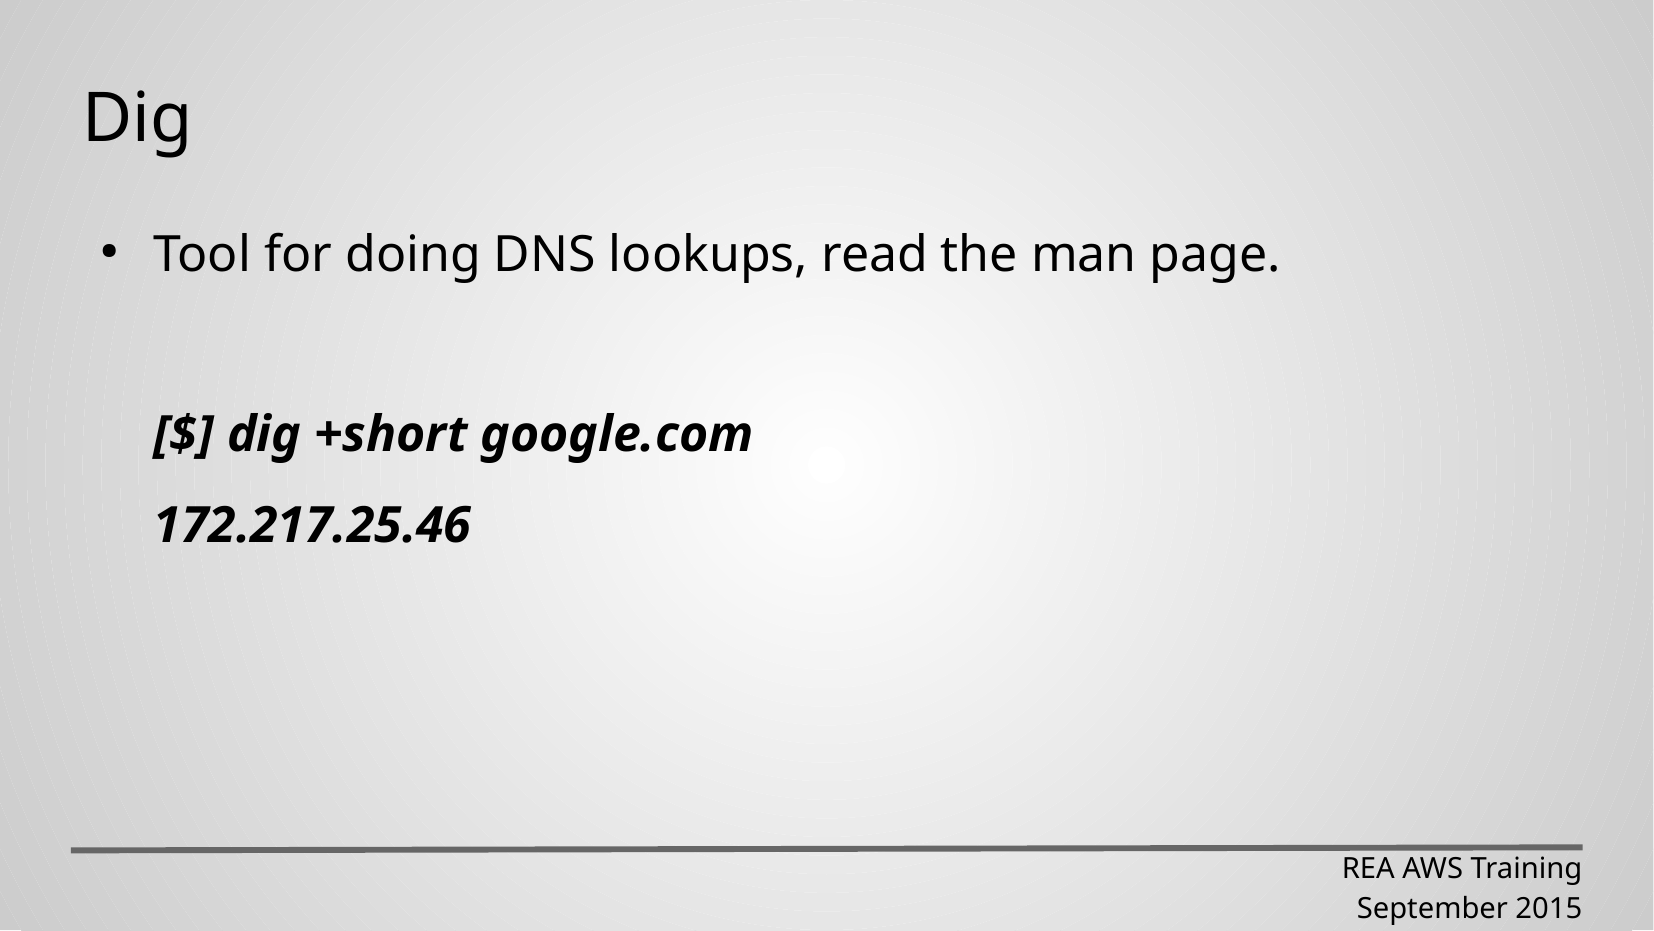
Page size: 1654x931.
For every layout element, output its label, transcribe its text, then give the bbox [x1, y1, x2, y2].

title Dig [82, 37, 1571, 193]
list Tool for doing DNS lookups, read the man page. [$] dig +short google.com 172.217.25.46 [82, 217, 1571, 827]
